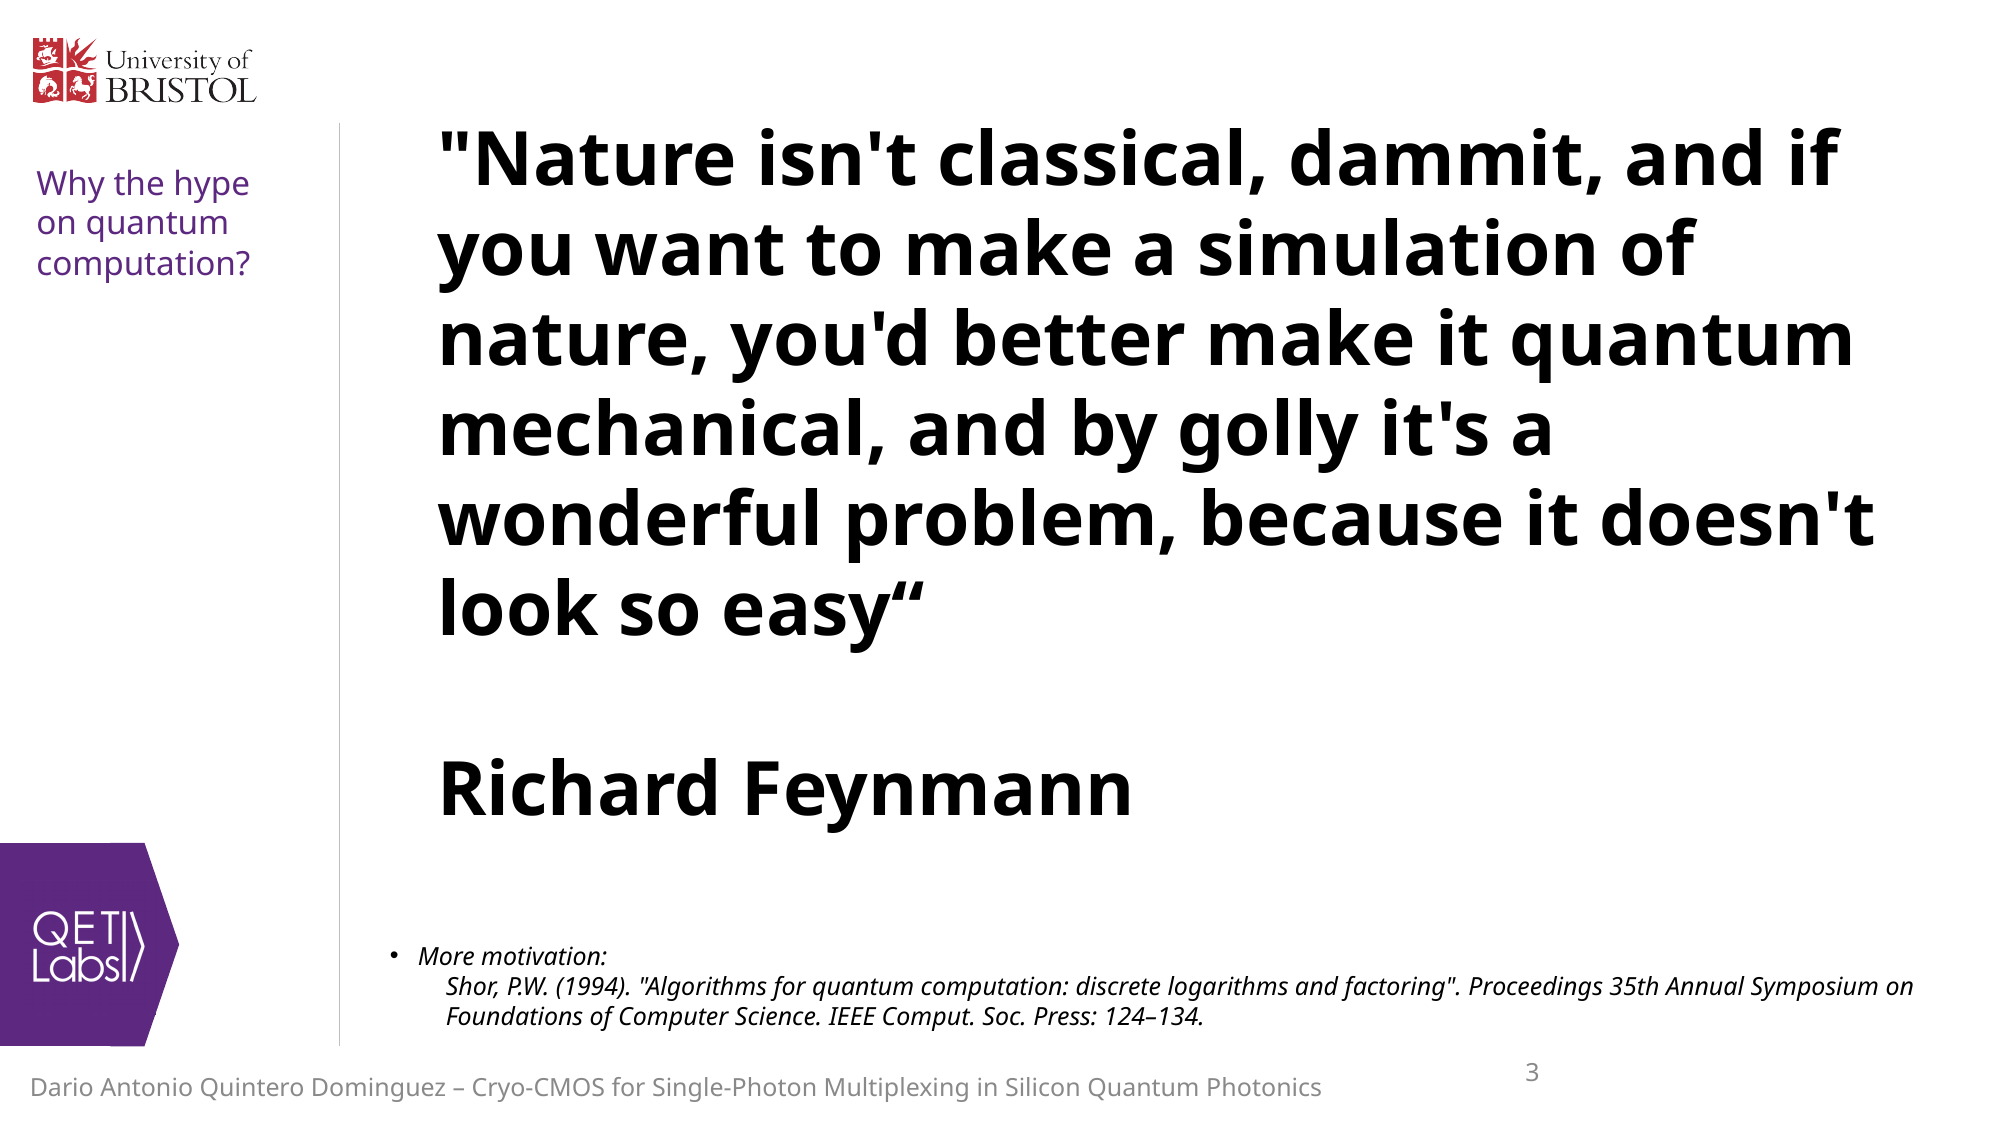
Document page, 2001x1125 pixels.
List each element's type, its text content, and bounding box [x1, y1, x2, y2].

text_box [0, 842, 180, 1047]
picture [33, 38, 257, 103]
picture [21, 880, 156, 1015]
text_box More motivation: Shor, P.W. (1994). "Algorithms for quantum computation: discrete logarithms and factoring". Proceedings 35th Annual Symposium on Foundations of Computer Science. IEEE Comput. Soc. Press: 124–134. [374, 932, 1979, 1039]
text_box Why the hype on quantum computation? [21, 154, 339, 326]
footer Dario Antonio Quintero Dominguez – Cryo-CMOS for Single-Photon Multiplexing in Silicon Quantum Photonics [14, 1056, 1463, 1117]
text_box "Nature isn't classical, dammit, and if you want to make a simulation of nature, you'd better make it quantum mechanical, and by golly it's a wonderful problem, because it doesn't look so easy“ Richard Feynmann [422, 102, 1932, 845]
slide_number <number> [1510, 1043, 1961, 1104]
